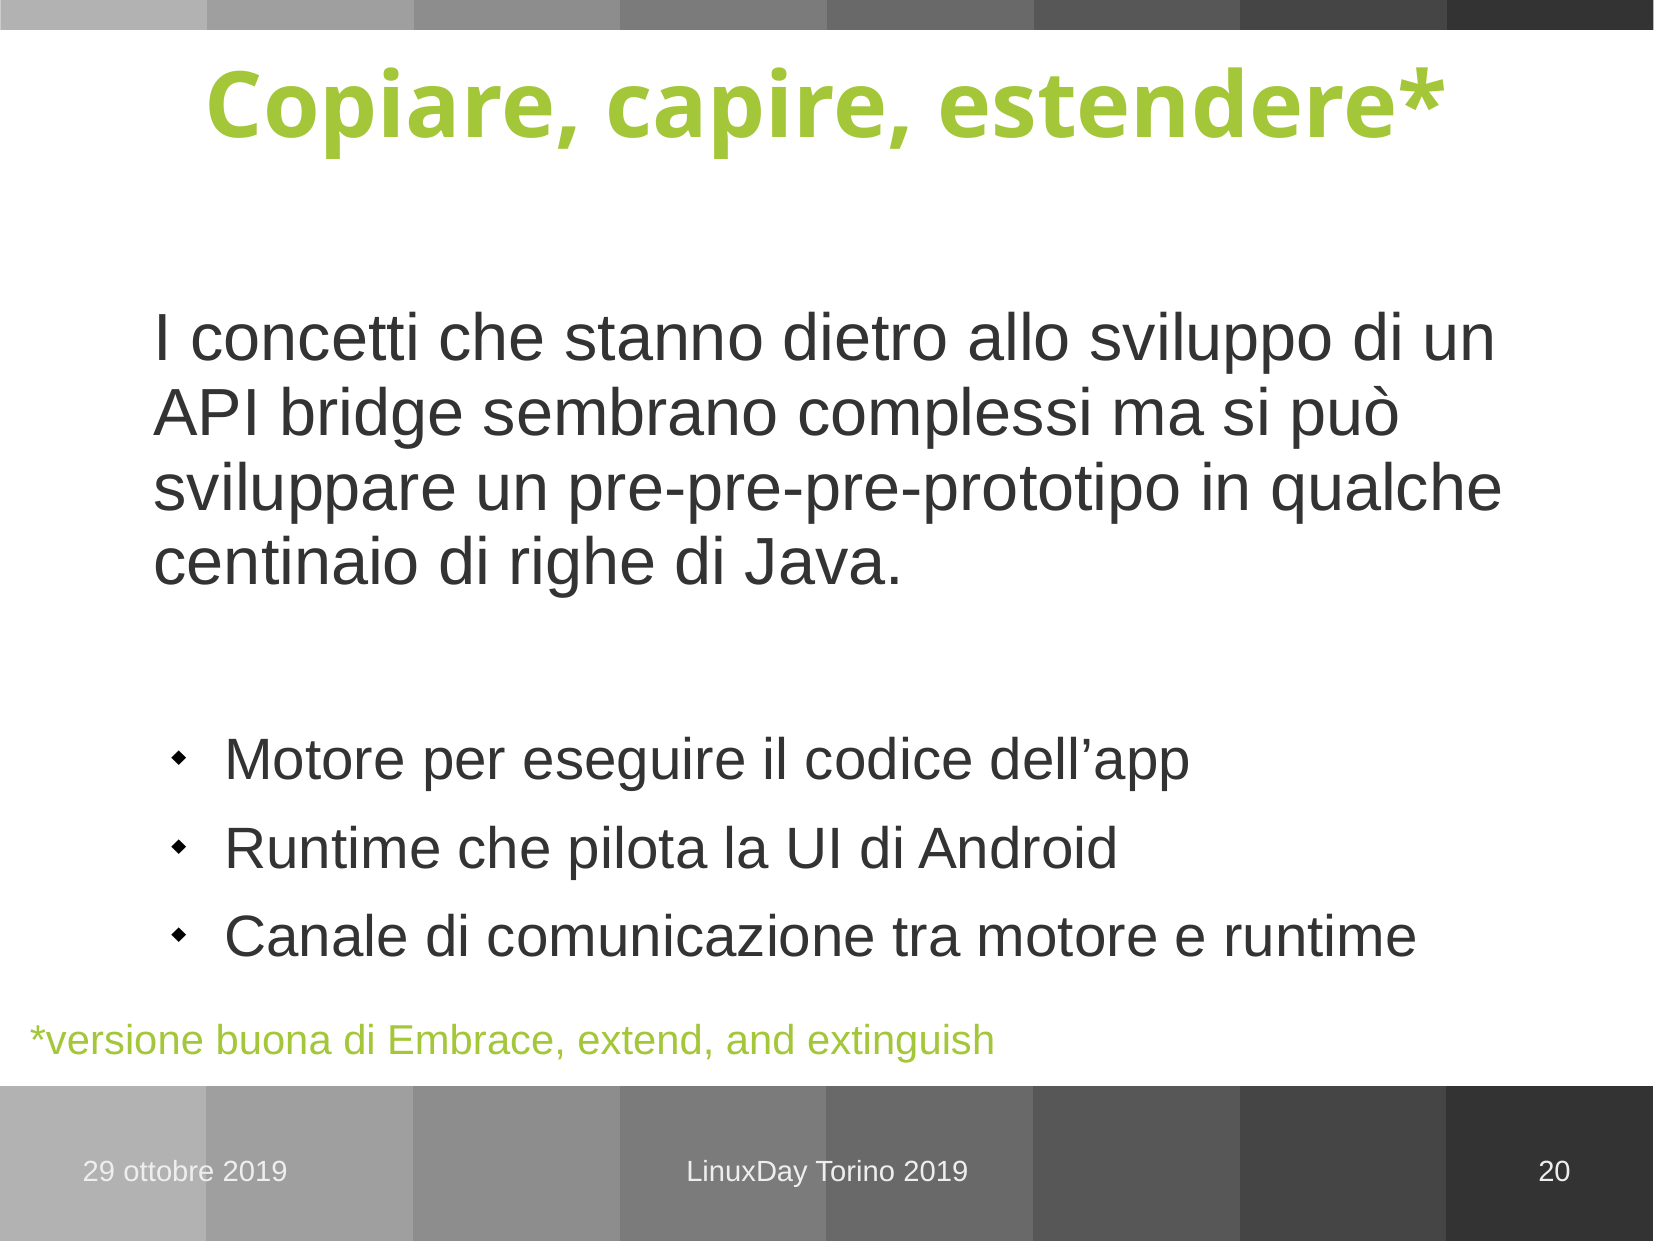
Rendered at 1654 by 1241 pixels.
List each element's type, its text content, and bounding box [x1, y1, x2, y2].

list I concetti che stanno dietro allo sviluppo di un API bridge sembrano complessi ma si può sviluppare un pre-pre-pre-prototipo in qualche centinaio di righe di Java. Motore per eseguire il codice dell’app Runtime che pilota la UI di Android Canale di comunicazione tra motore e runtime [82, 300, 1571, 1010]
text_box *versione buona di Embrace, extend, and extinguish [15, 1009, 1156, 1071]
title Copiare, capire, estendere* [82, 49, 1571, 155]
